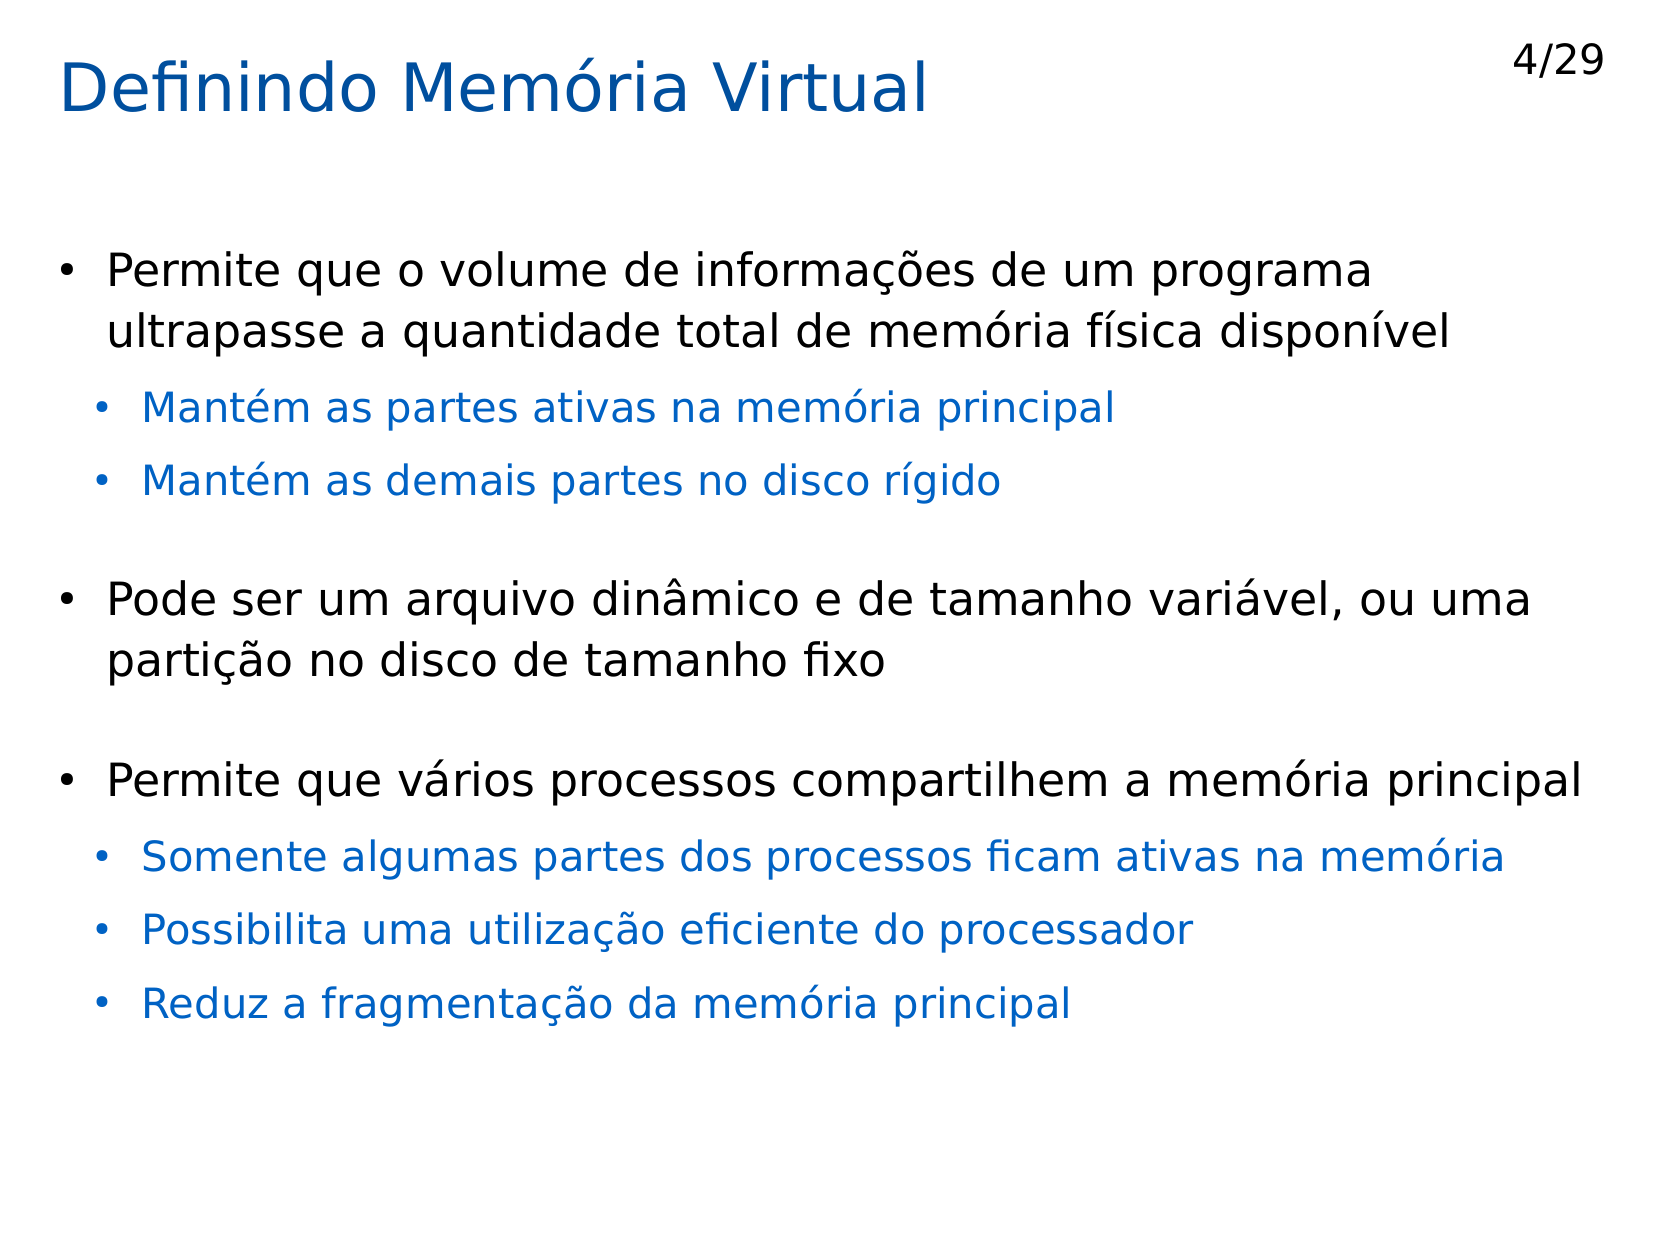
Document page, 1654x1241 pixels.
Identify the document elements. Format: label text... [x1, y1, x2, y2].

list Permite que o volume de informações de um programa ultrapasse a quantidade total de memória física disponível Mantém as partes ativas na memória principal Mantém as demais partes no disco rígido Pode ser um arquivo dinâmico e de tamanho variável, ou uma partição no disco de tamanho fixo Permite que vários processos compartilhem a memória principal Somente algumas partes dos processos ficam ativas na memória Possibilita uma utilização eficiente do processador Reduz a fragmentação da memória principal [59, 236, 1595, 1211]
title Definindo Memória Virtual [59, 29, 1506, 148]
